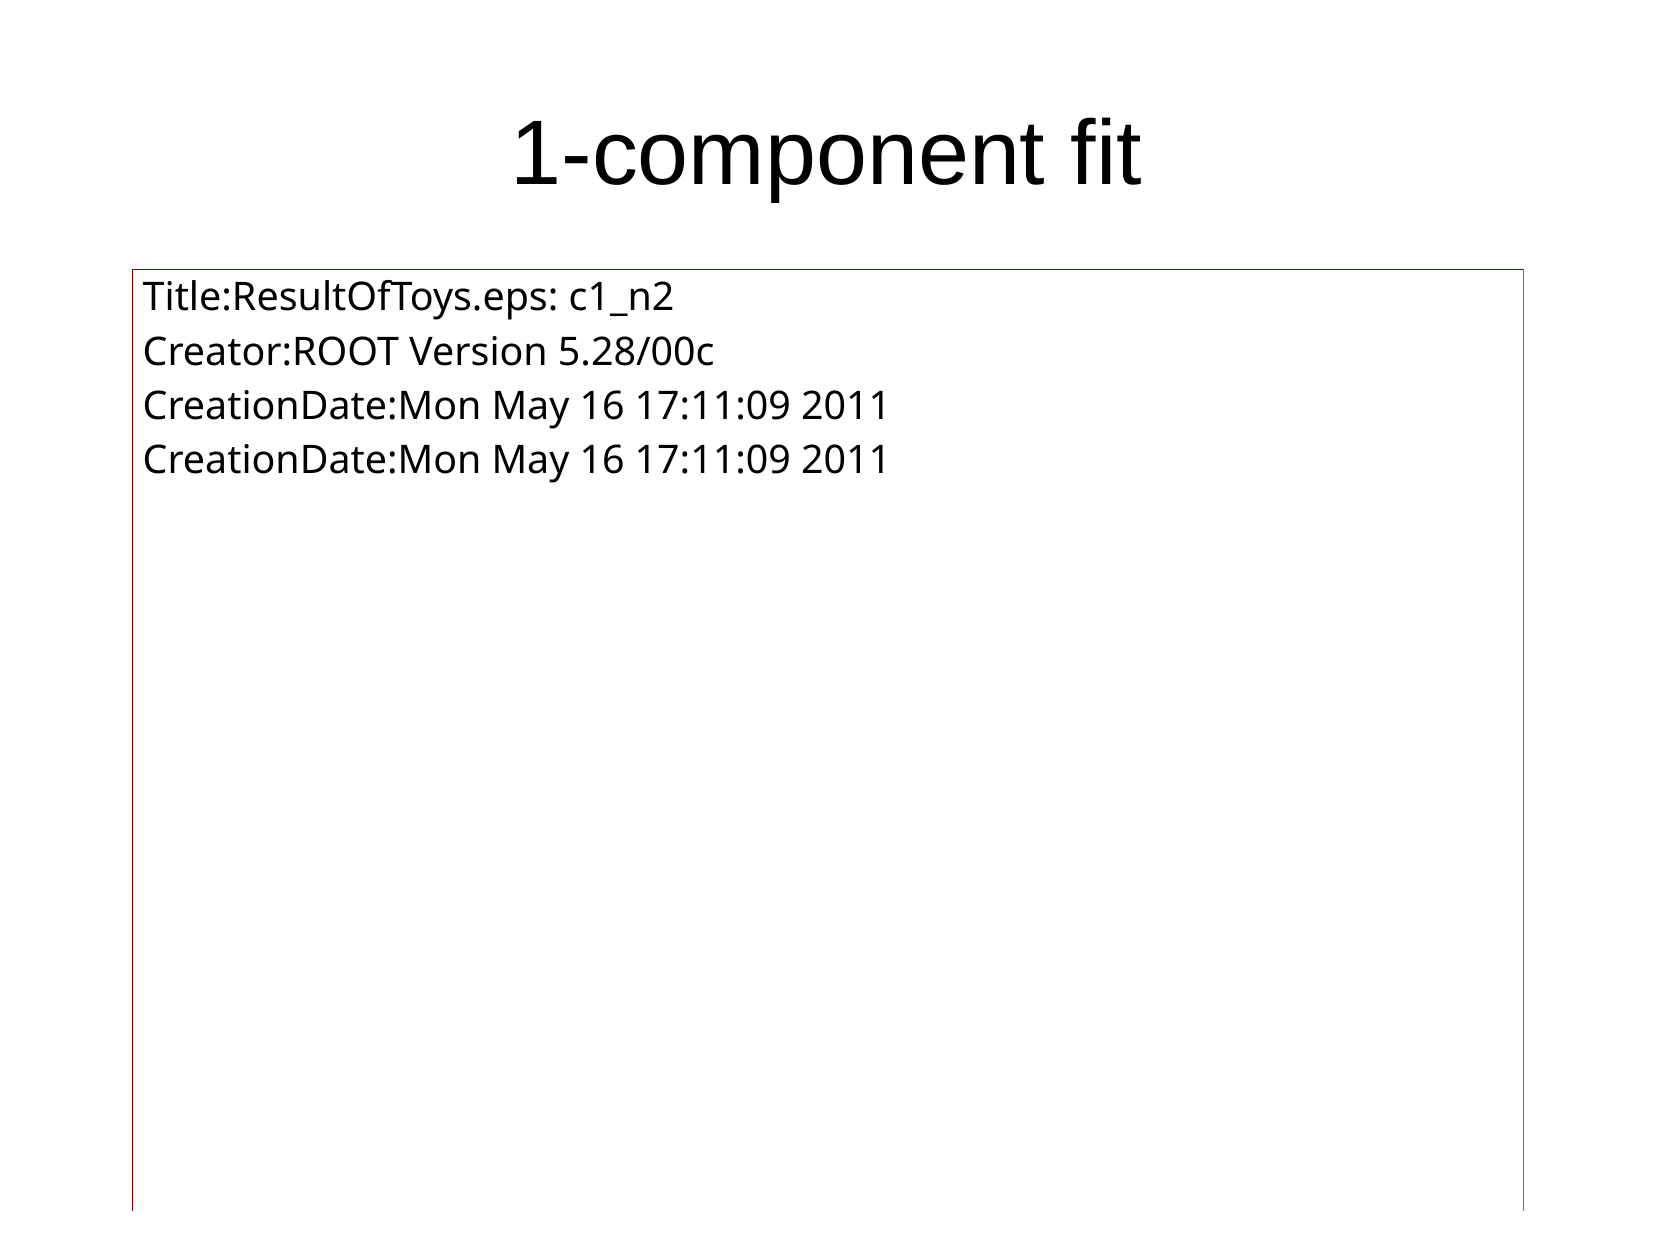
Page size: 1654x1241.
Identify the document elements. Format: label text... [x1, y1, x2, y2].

title 1-component fit [82, 56, 1571, 250]
picture [130, 266, 1524, 1211]
